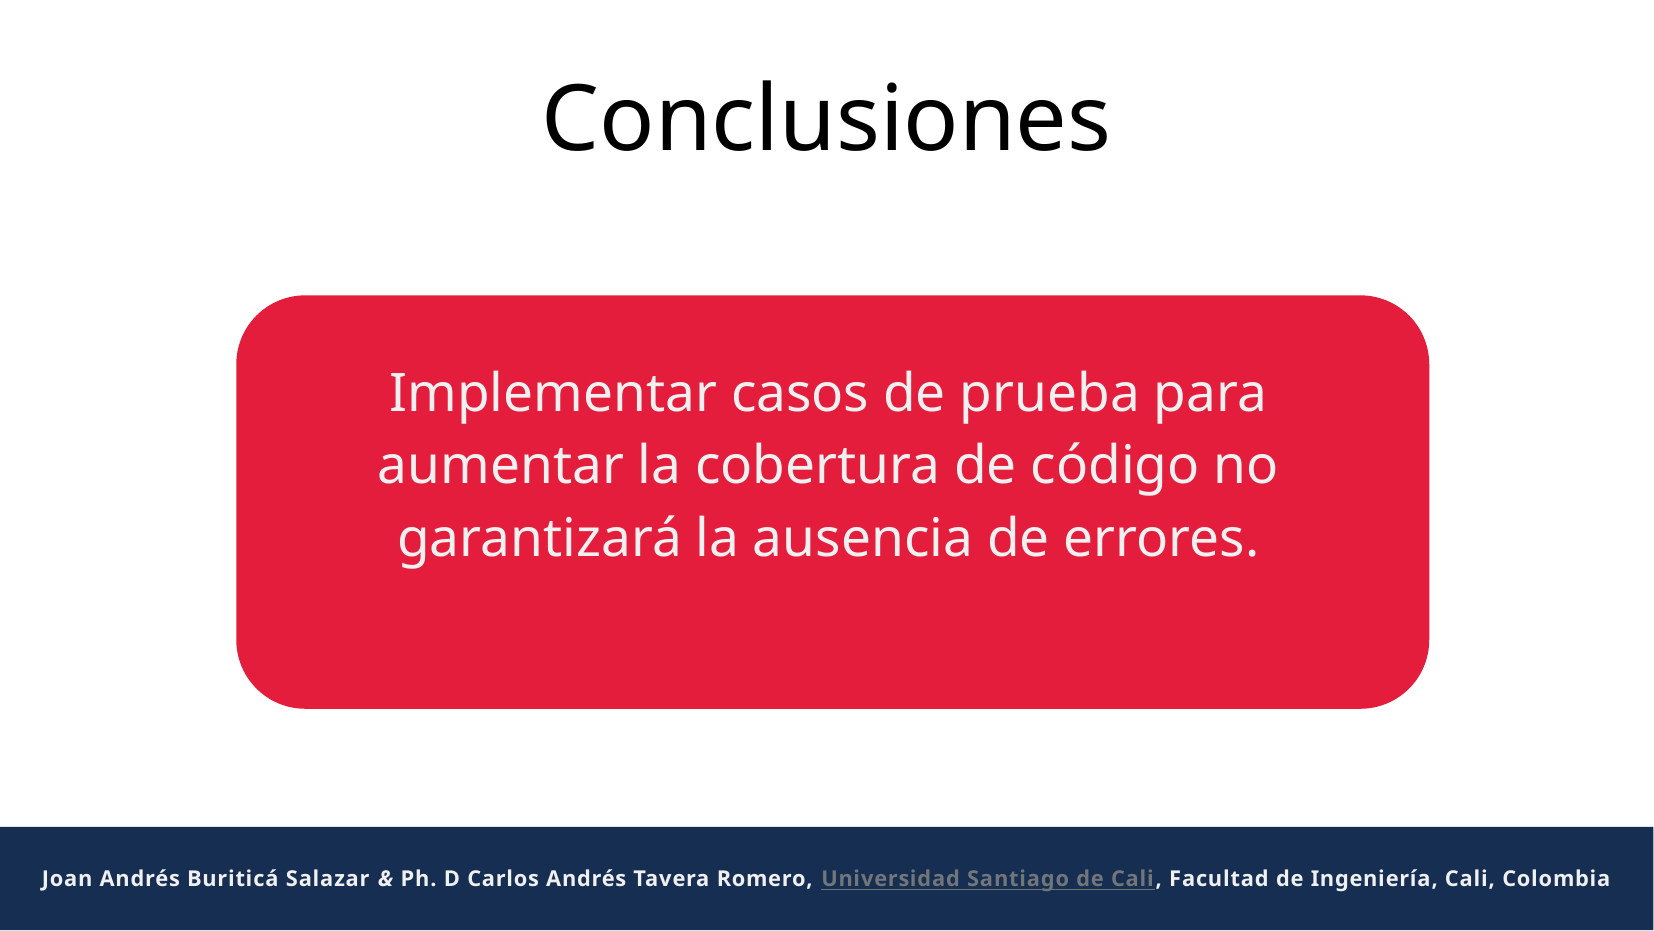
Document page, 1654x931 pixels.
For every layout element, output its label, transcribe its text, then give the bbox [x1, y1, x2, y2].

list Implementar casos de prueba para aumentar la cobertura de código no garantizará la ausencia de errores. [295, 354, 1300, 638]
title Conclusiones [82, 37, 1571, 193]
text_box [236, 295, 1430, 709]
